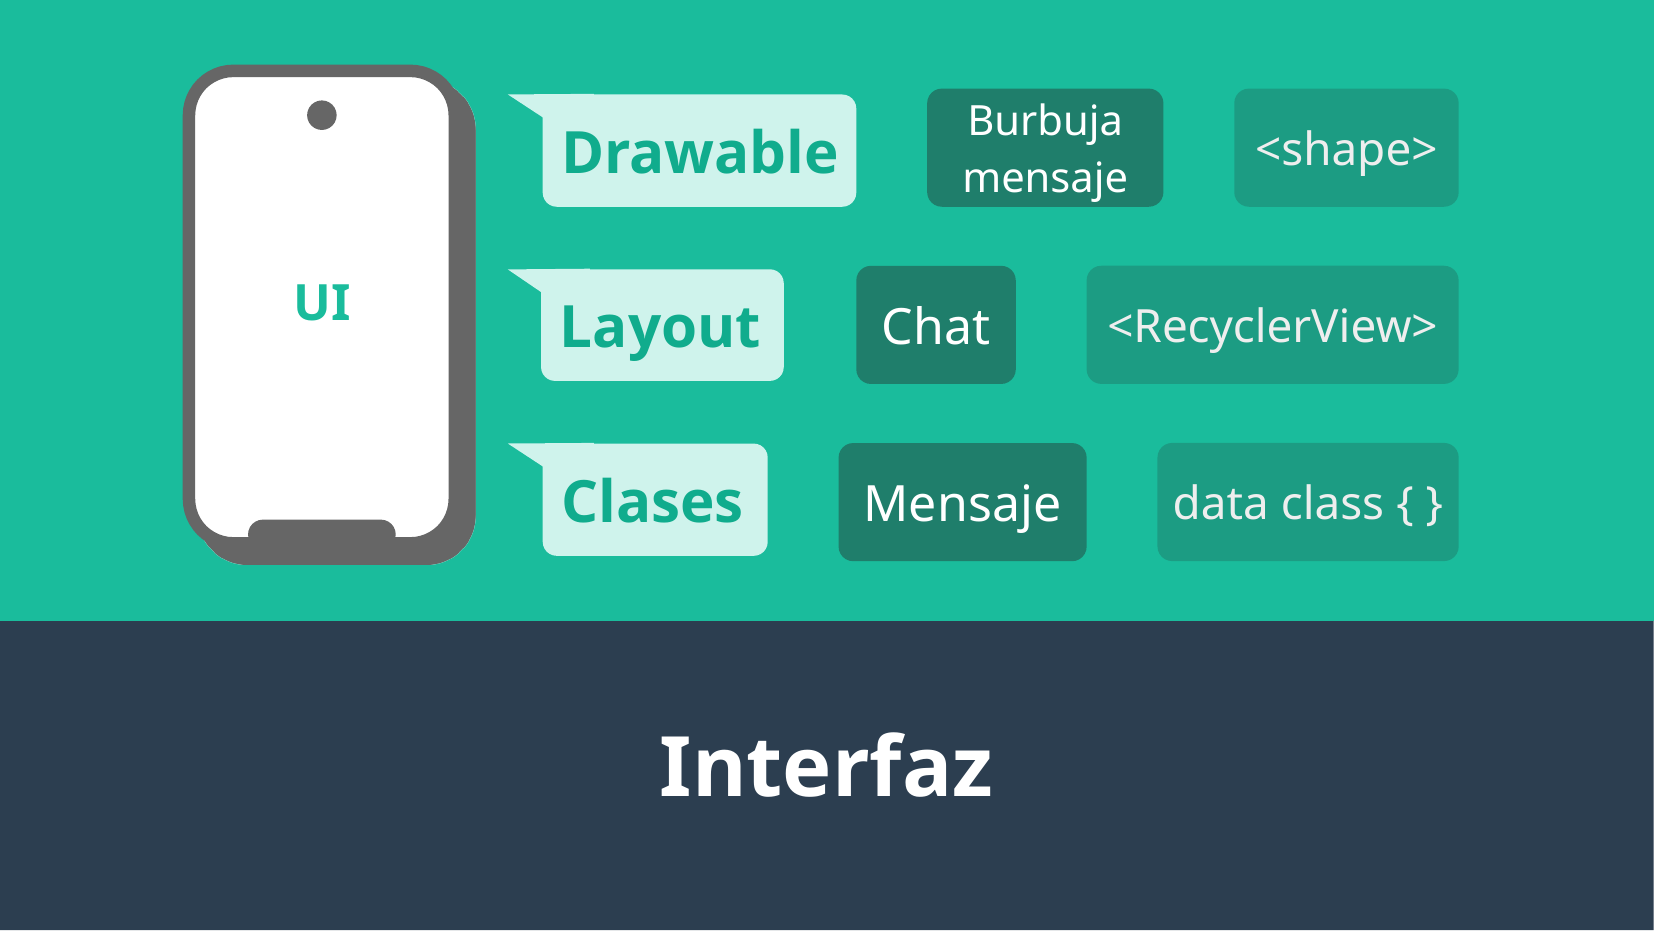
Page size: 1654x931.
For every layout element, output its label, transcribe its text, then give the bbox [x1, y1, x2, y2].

text_box [188, 343, 455, 550]
text_box Mensaje [838, 443, 1087, 562]
text_box Drawable [542, 94, 857, 207]
text_box UI [188, 259, 455, 343]
text_box [507, 443, 553, 466]
text_box <shape> [1234, 88, 1459, 207]
text_box Burbuja mensaje [927, 88, 1164, 207]
text_box [507, 94, 552, 117]
text_box [507, 269, 550, 293]
text_box [188, 70, 455, 259]
text_box Clases [542, 443, 768, 556]
subtitle Interfaz [59, 642, 1595, 886]
text_box data class { } [1157, 442, 1459, 562]
text_box Chat [856, 265, 1016, 384]
text_box Layout [541, 269, 784, 381]
text_box <RecyclerView> [1086, 265, 1459, 384]
